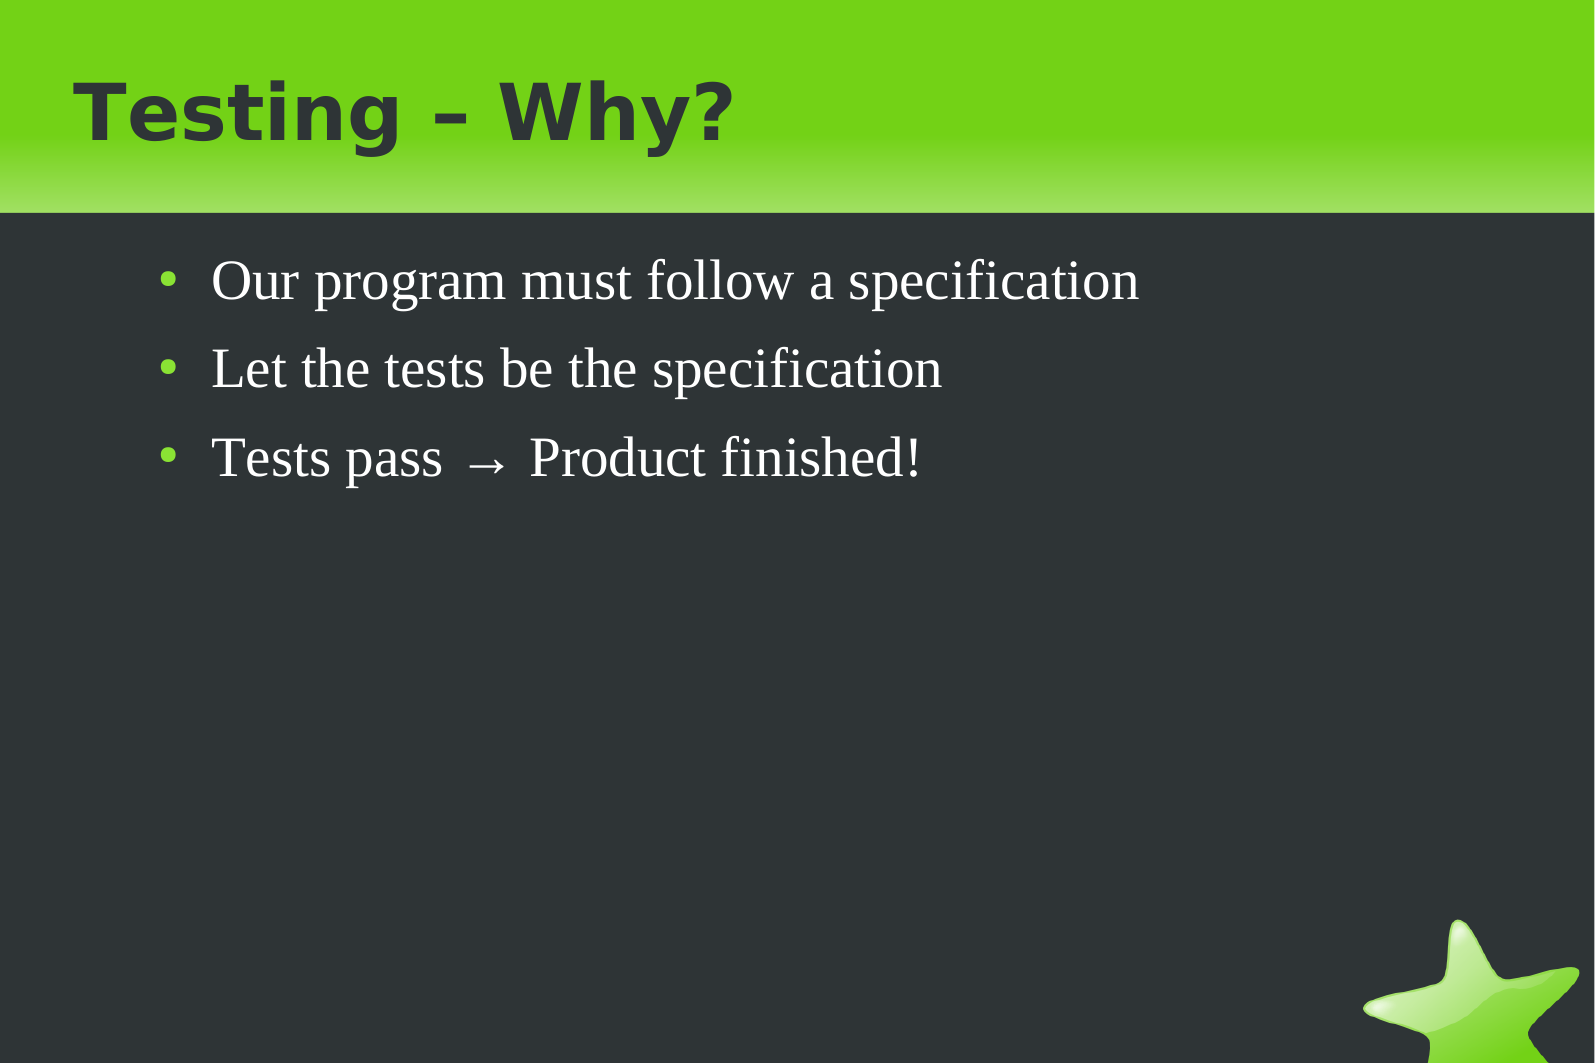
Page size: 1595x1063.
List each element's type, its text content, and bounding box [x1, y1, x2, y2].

title Testing – Why? [74, 25, 1510, 203]
list Our program must follow a specification Let the tests be the specification Tests pass → Product finished! [79, 248, 1515, 951]
picture [0, 0, 1595, 1063]
